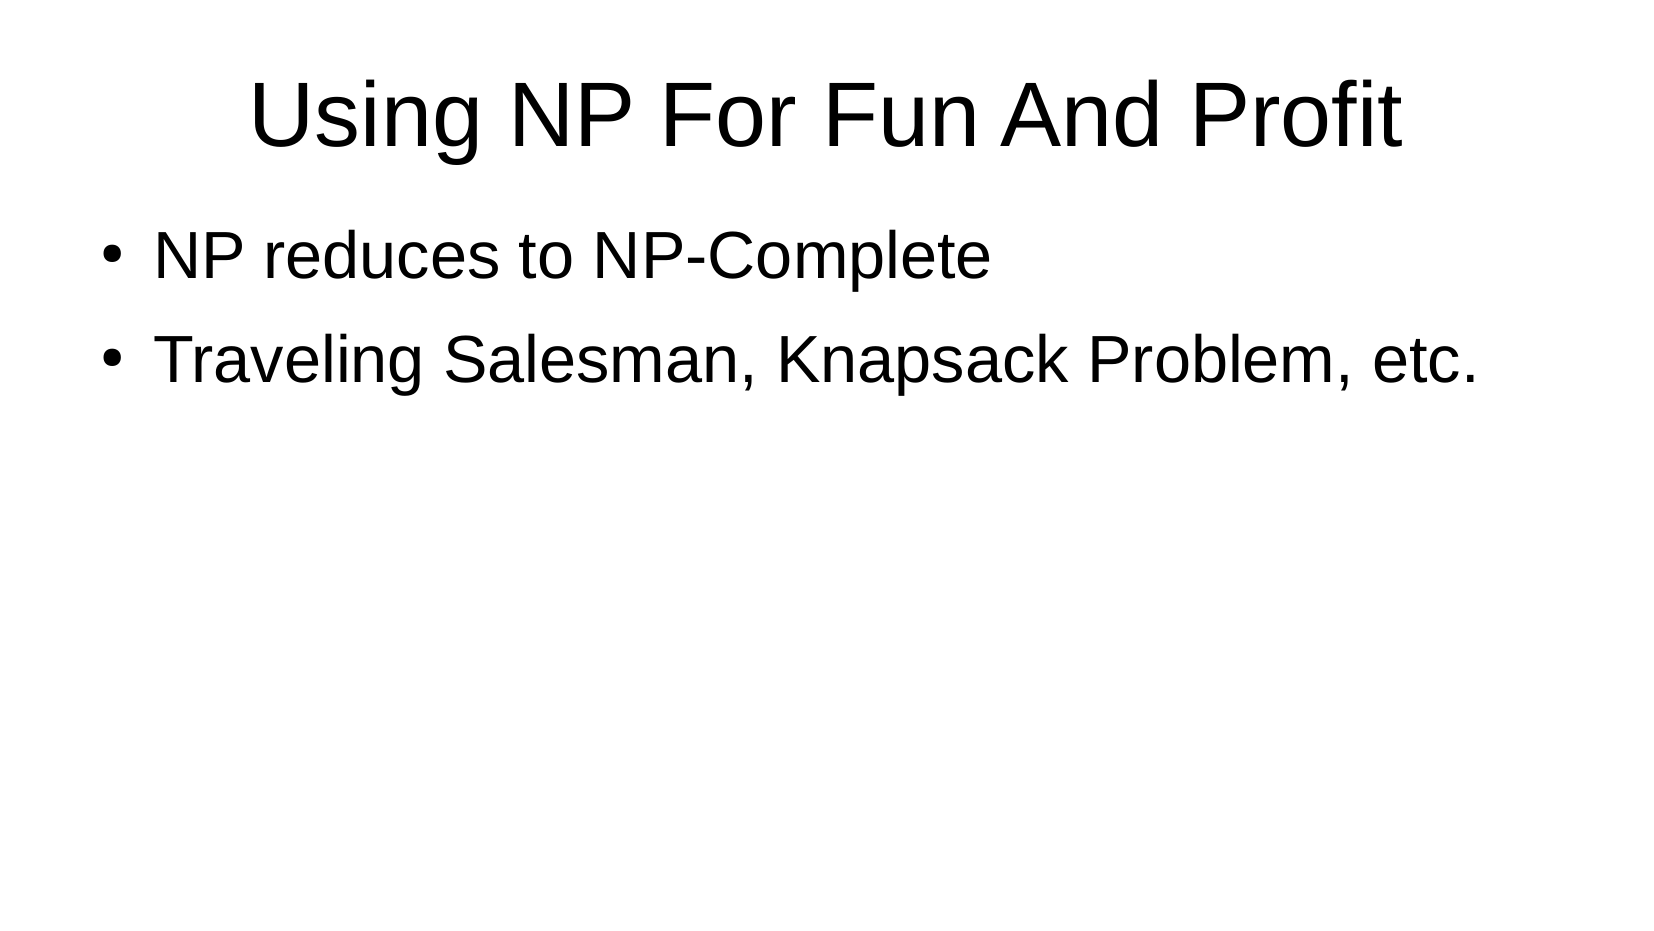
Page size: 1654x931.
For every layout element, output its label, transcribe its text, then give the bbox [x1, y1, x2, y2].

list NP reduces to NP-Complete Traveling Salesman, Knapsack Problem, etc. [82, 217, 1571, 758]
title Using NP For Fun And Profit [82, 37, 1571, 193]
